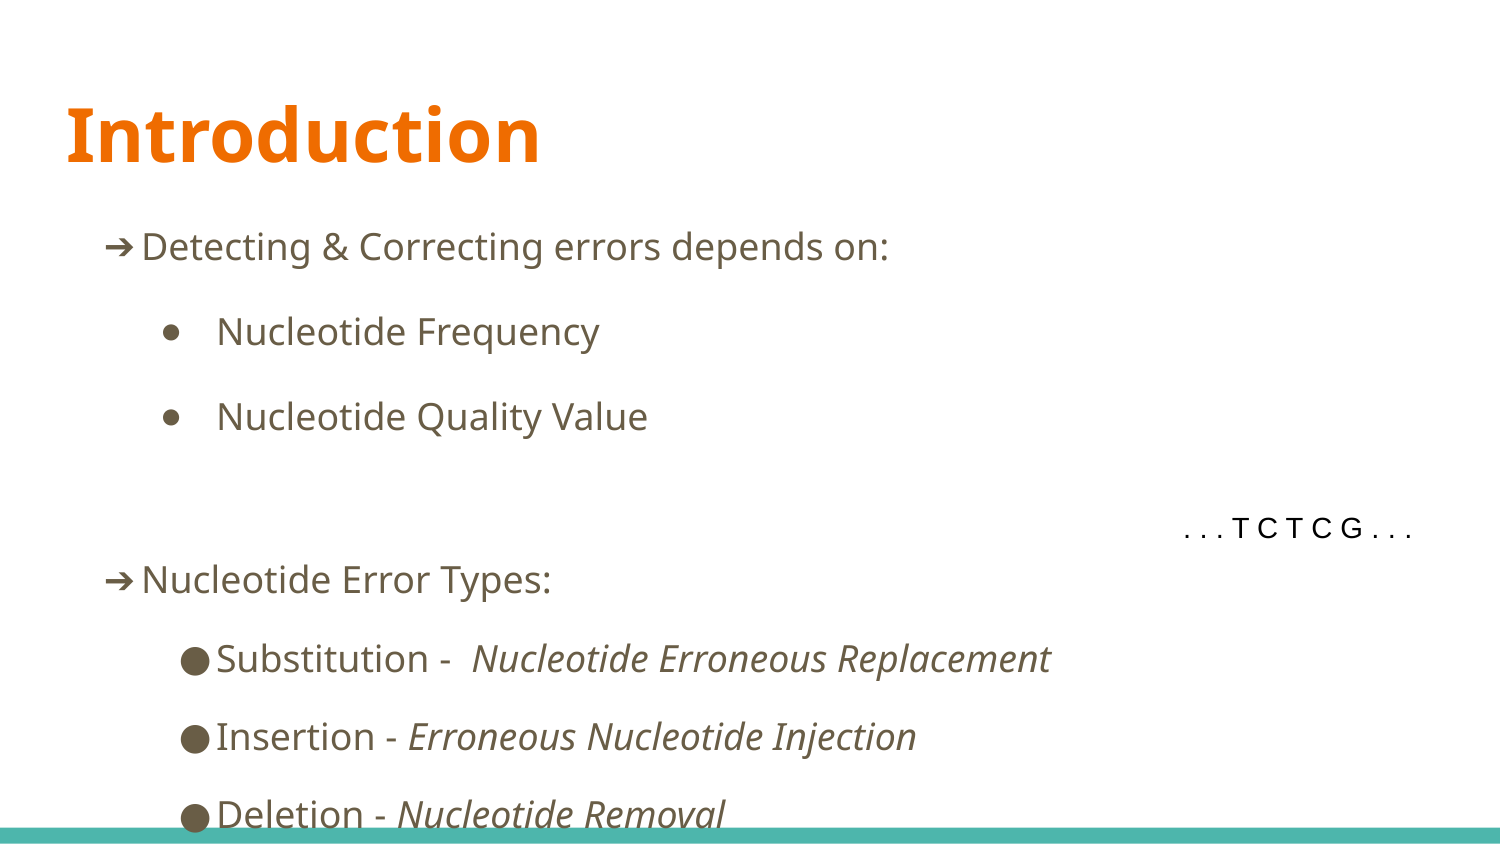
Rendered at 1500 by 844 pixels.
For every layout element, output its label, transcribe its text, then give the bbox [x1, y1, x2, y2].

text_box . . . T C T C G . . . [1168, 494, 1449, 538]
list Detecting & Correcting errors depends on: Nucleotide Frequency Nucleotide Quality Value Nucleotide Error Types: Substitution - Nucleotide Erroneous Replacement Insertion - Erroneous Nucleotide Injection Deletion - Nucleotide Removal [51, 207, 1449, 750]
title Introduction [51, 72, 1449, 189]
